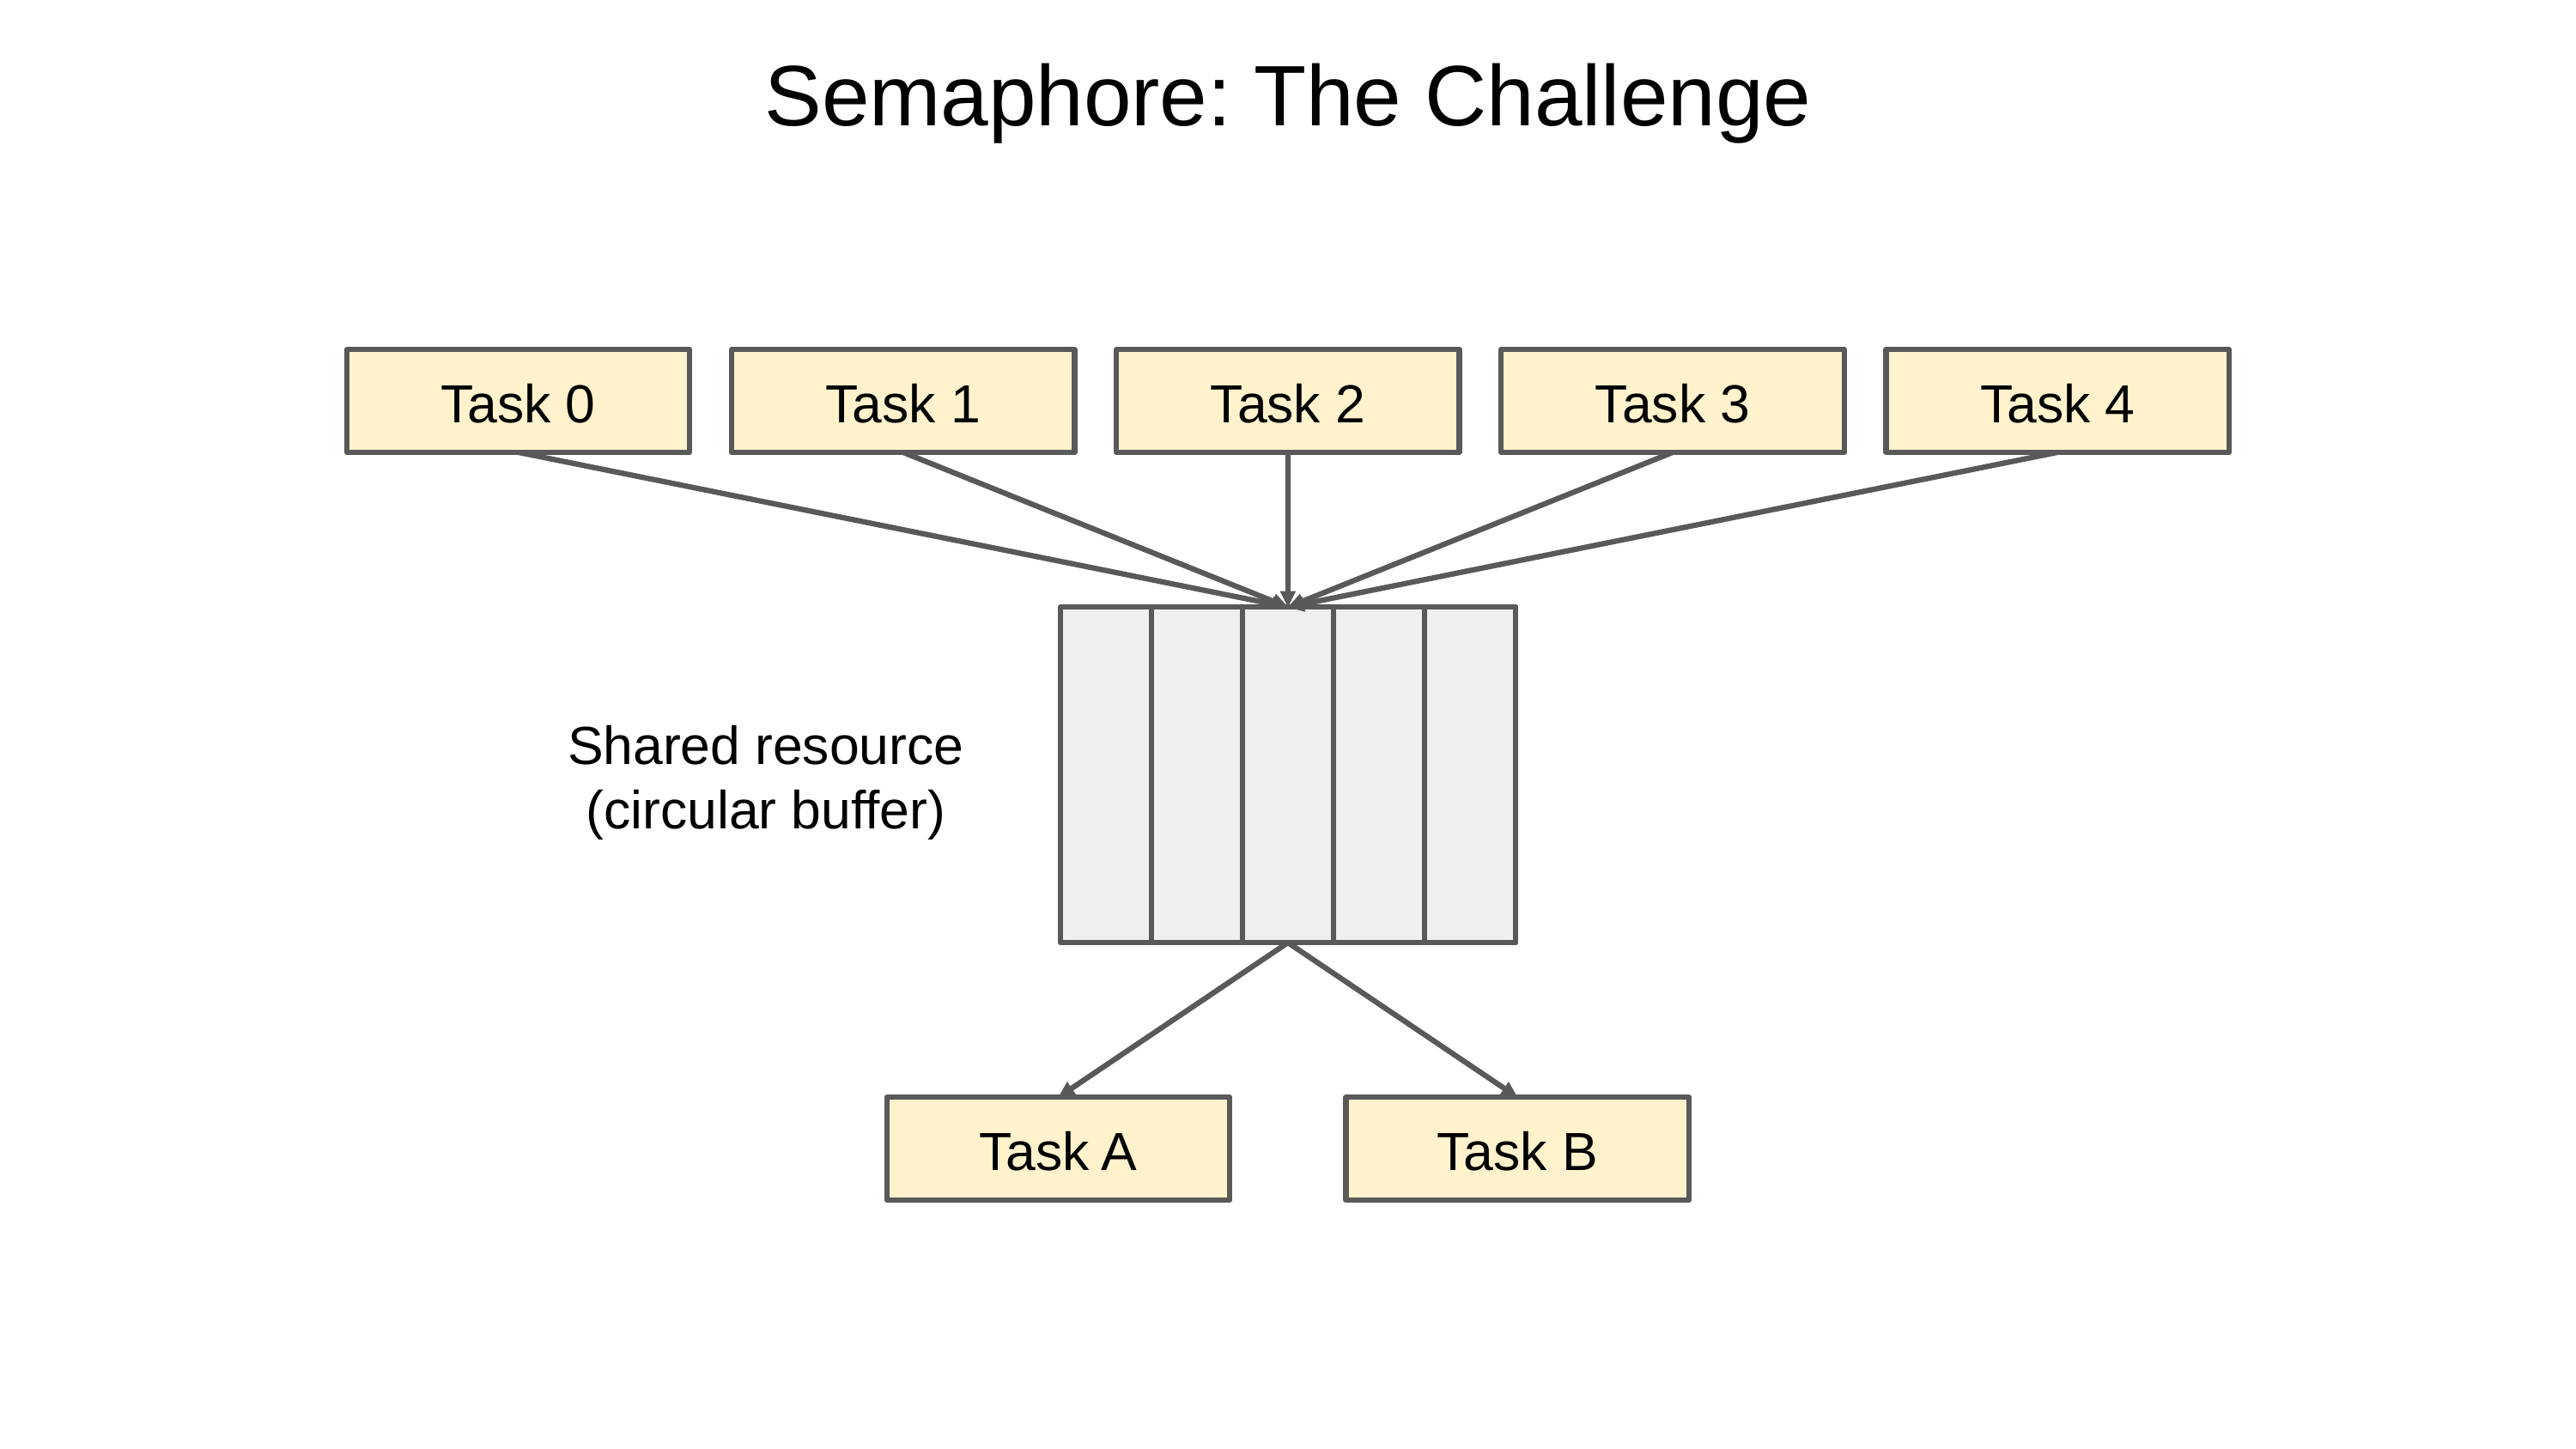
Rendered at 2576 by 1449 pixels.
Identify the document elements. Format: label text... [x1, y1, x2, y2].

text_box Semaphore: The Challenge [300, 27, 2276, 156]
text_box Task 3 [1501, 349, 1844, 452]
text_box Task 0 [346, 349, 690, 452]
text_box [1060, 607, 1516, 943]
text_box Task 1 [732, 349, 1075, 452]
text_box Task 2 [1116, 349, 1460, 452]
text_box Shared resource (circular buffer) [471, 703, 1060, 846]
text_box Task B [1346, 1097, 1690, 1201]
text_box Task 4 [1886, 349, 2229, 452]
text_box Task A [886, 1097, 1230, 1201]
